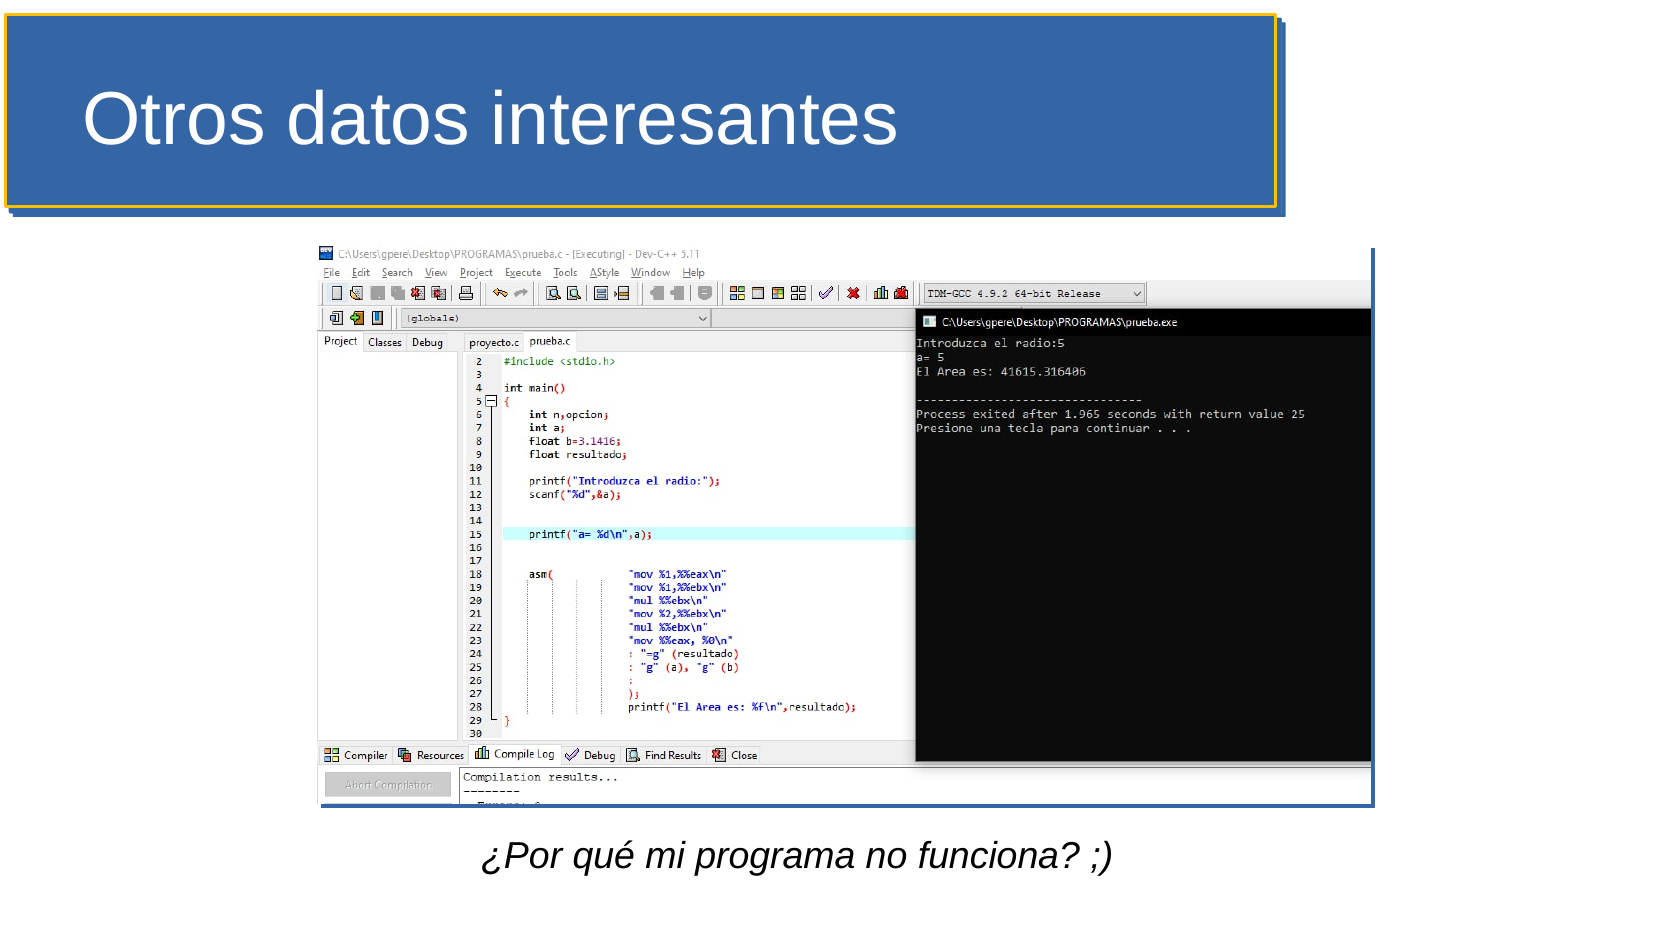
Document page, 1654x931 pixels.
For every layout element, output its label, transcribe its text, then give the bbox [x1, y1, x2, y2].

title Otros datos interesantes [82, 44, 1235, 192]
text_box ¿Por qué mi programa no funciona? ;) [442, 826, 1152, 884]
picture [317, 243, 1371, 804]
